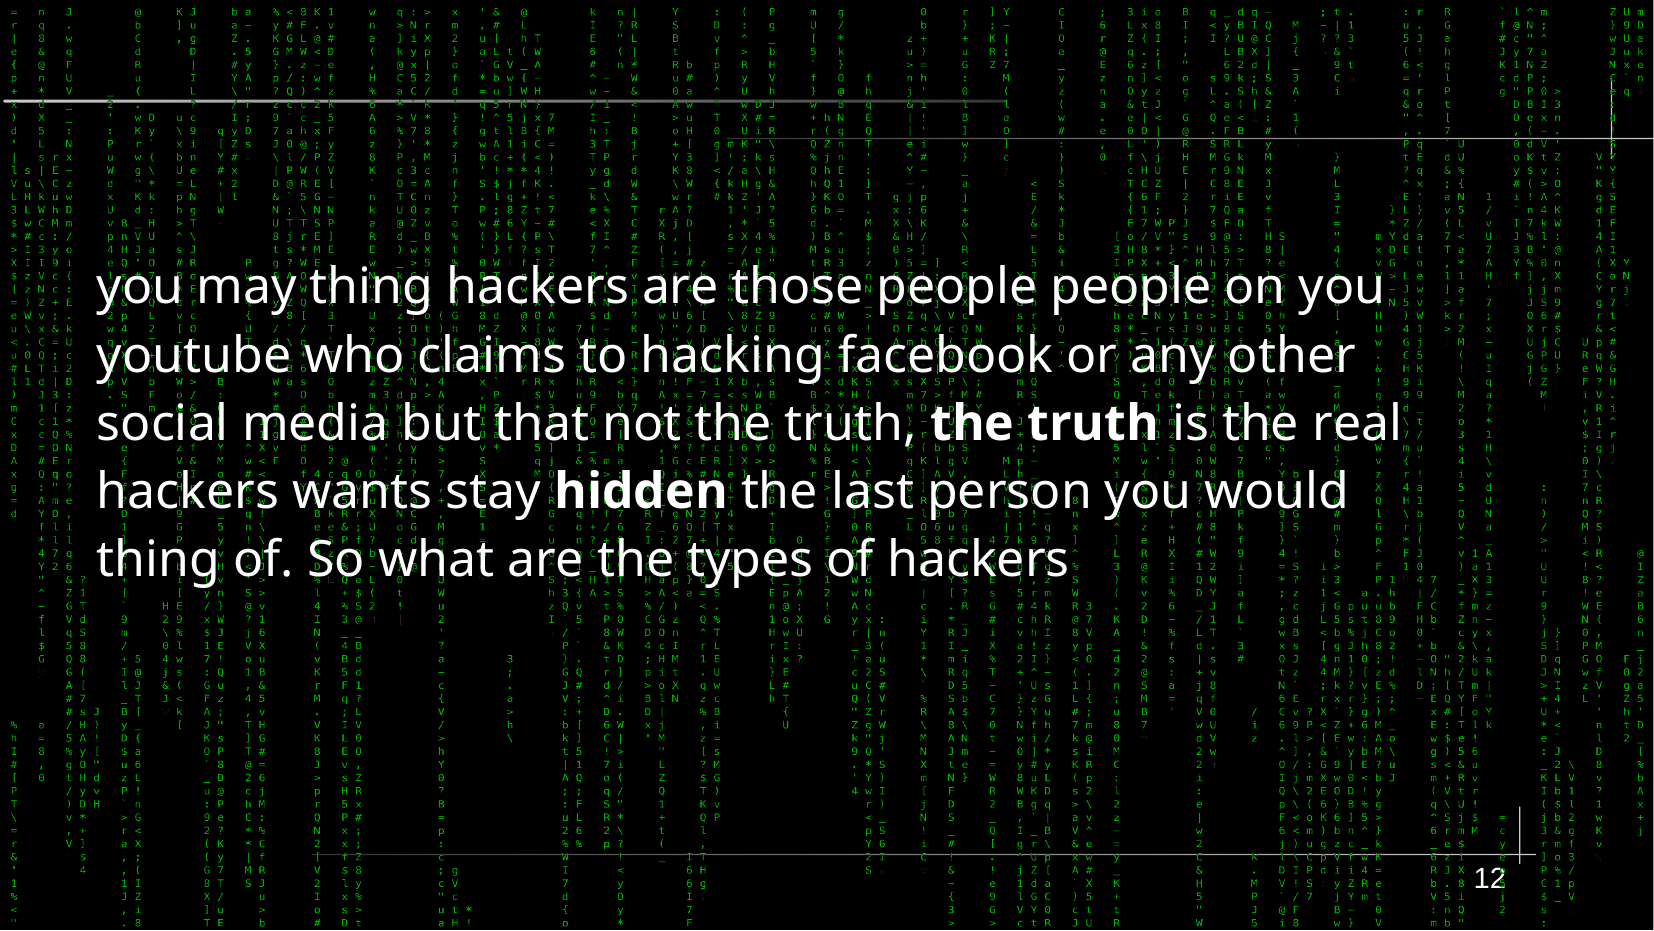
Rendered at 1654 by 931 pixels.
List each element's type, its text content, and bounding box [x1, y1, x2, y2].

picture [0, 0, 1654, 931]
text_box you may thing hackers are those people people on you youtube who claims to hacking facebook or any other social media but that not the truth, the truth is the real hackers wants stay hidden the last person you would thing of. So what are the types of hackers [96, 250, 1447, 701]
